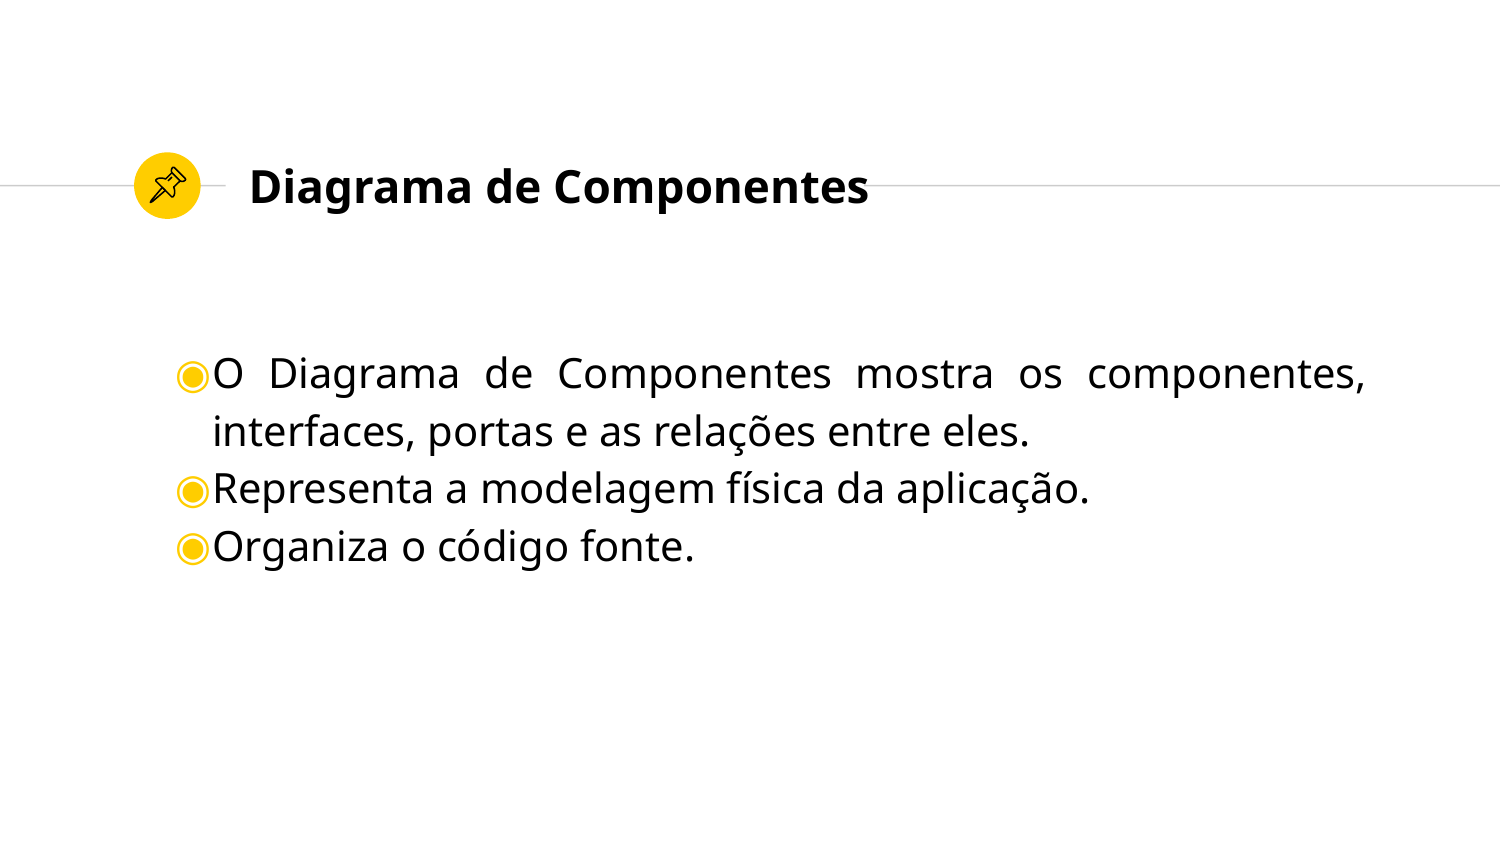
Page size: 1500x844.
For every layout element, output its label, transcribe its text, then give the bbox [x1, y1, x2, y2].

title Diagrama de Componentes [233, 149, 1267, 221]
list O Diagrama de Componentes mostra os componentes, interfaces, portas e as relações entre eles. Representa a modelagem física da aplicação. Organiza o código fonte. [47, 234, 1383, 675]
